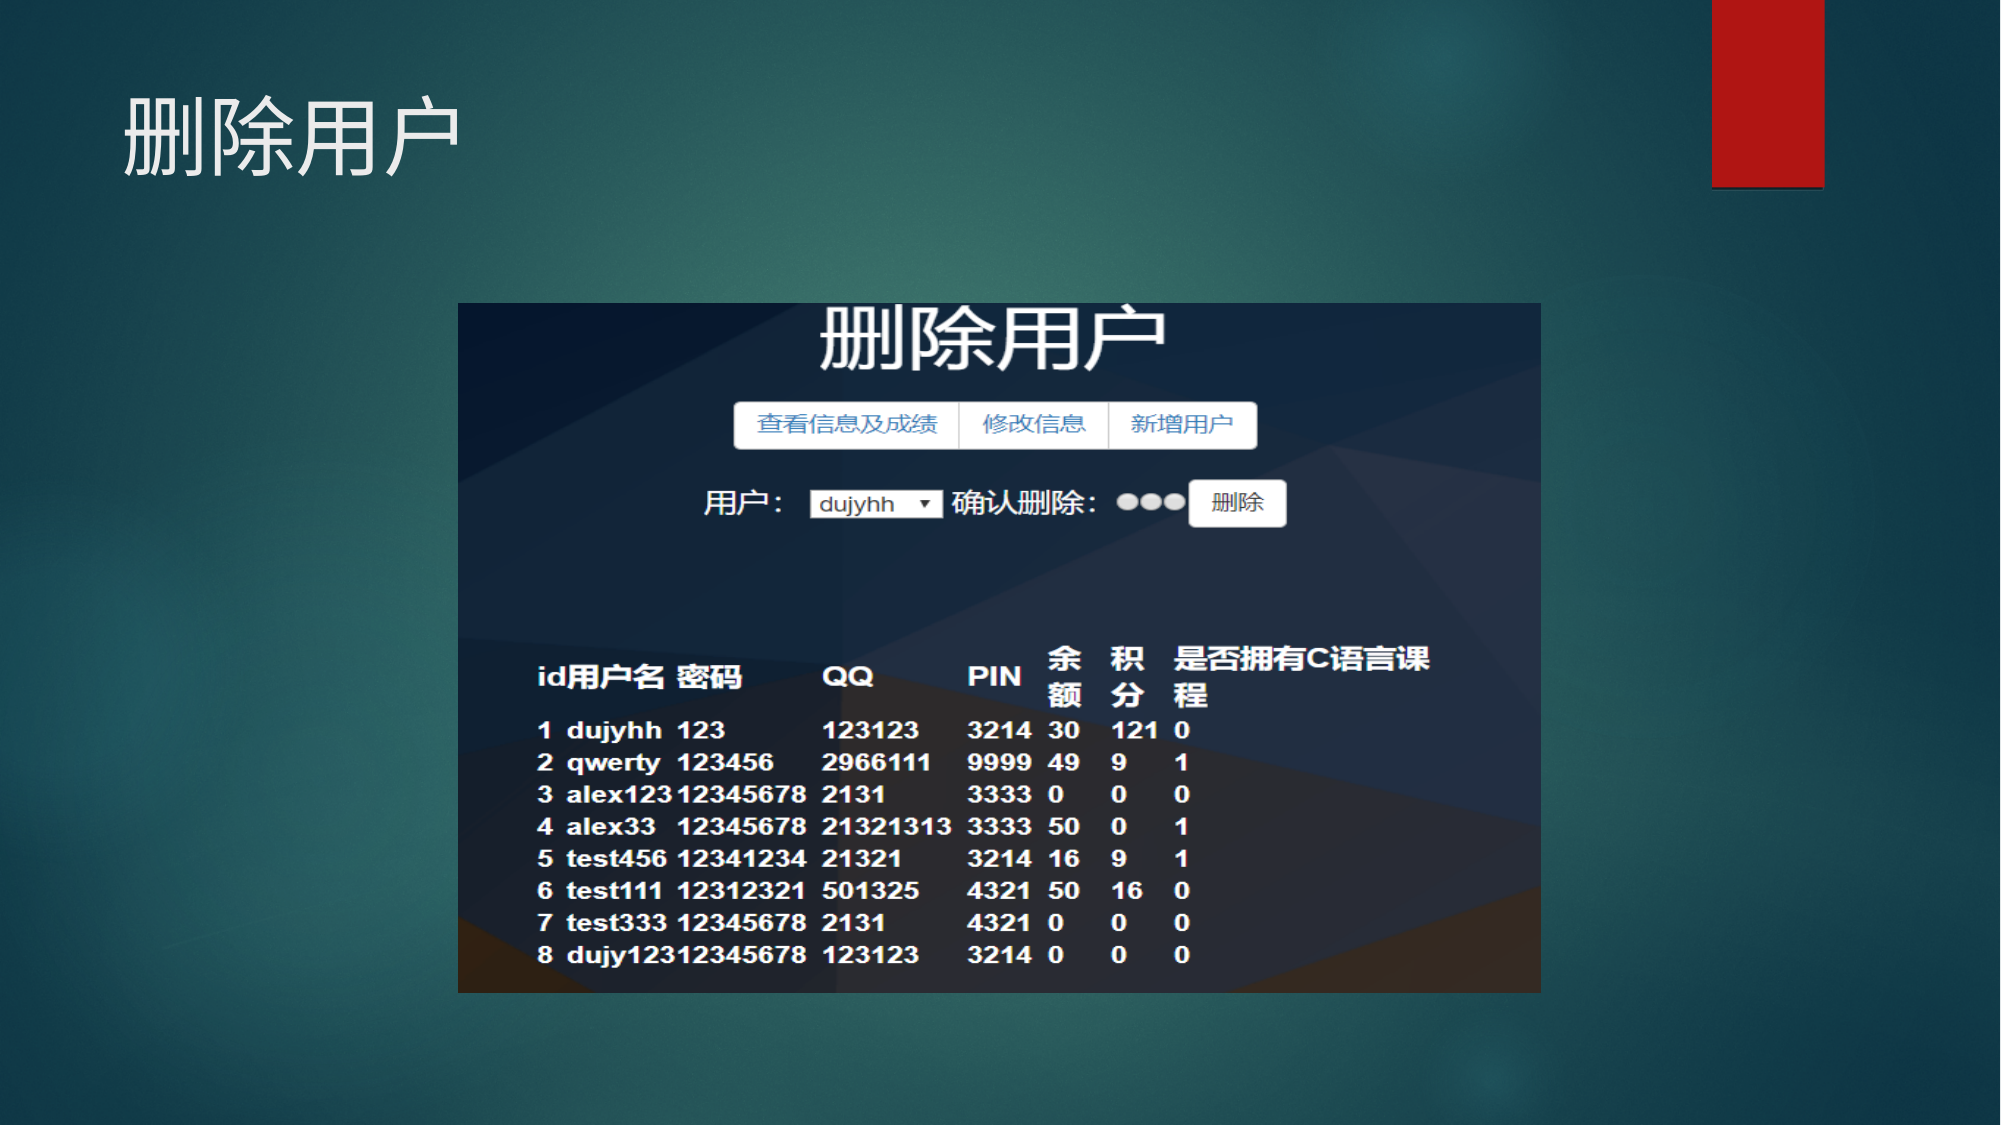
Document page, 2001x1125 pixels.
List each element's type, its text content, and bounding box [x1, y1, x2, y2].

picture [0, 0, 2001, 1125]
title 删除用户 [106, 74, 1649, 304]
